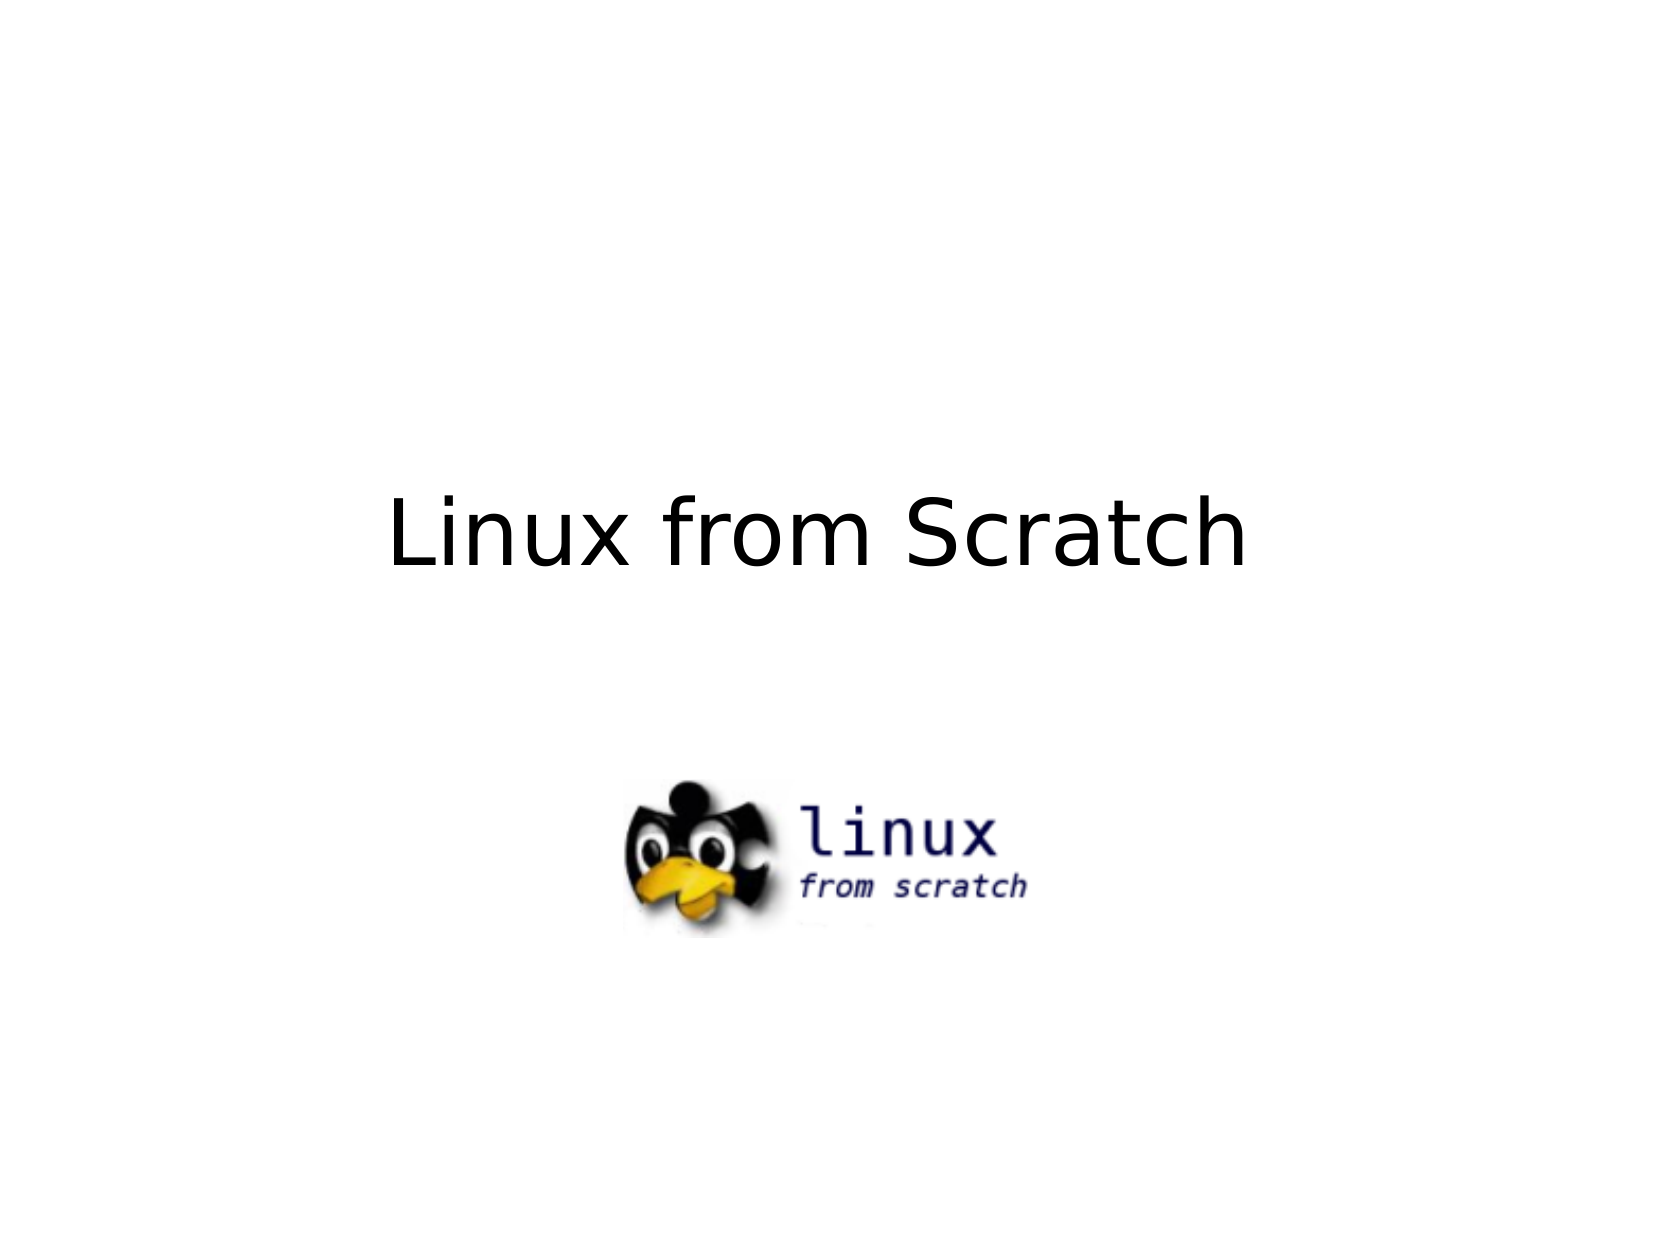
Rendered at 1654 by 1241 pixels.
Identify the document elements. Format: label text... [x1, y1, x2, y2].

picture [623, 779, 1030, 938]
title Linux from Scratch [75, 430, 1563, 638]
